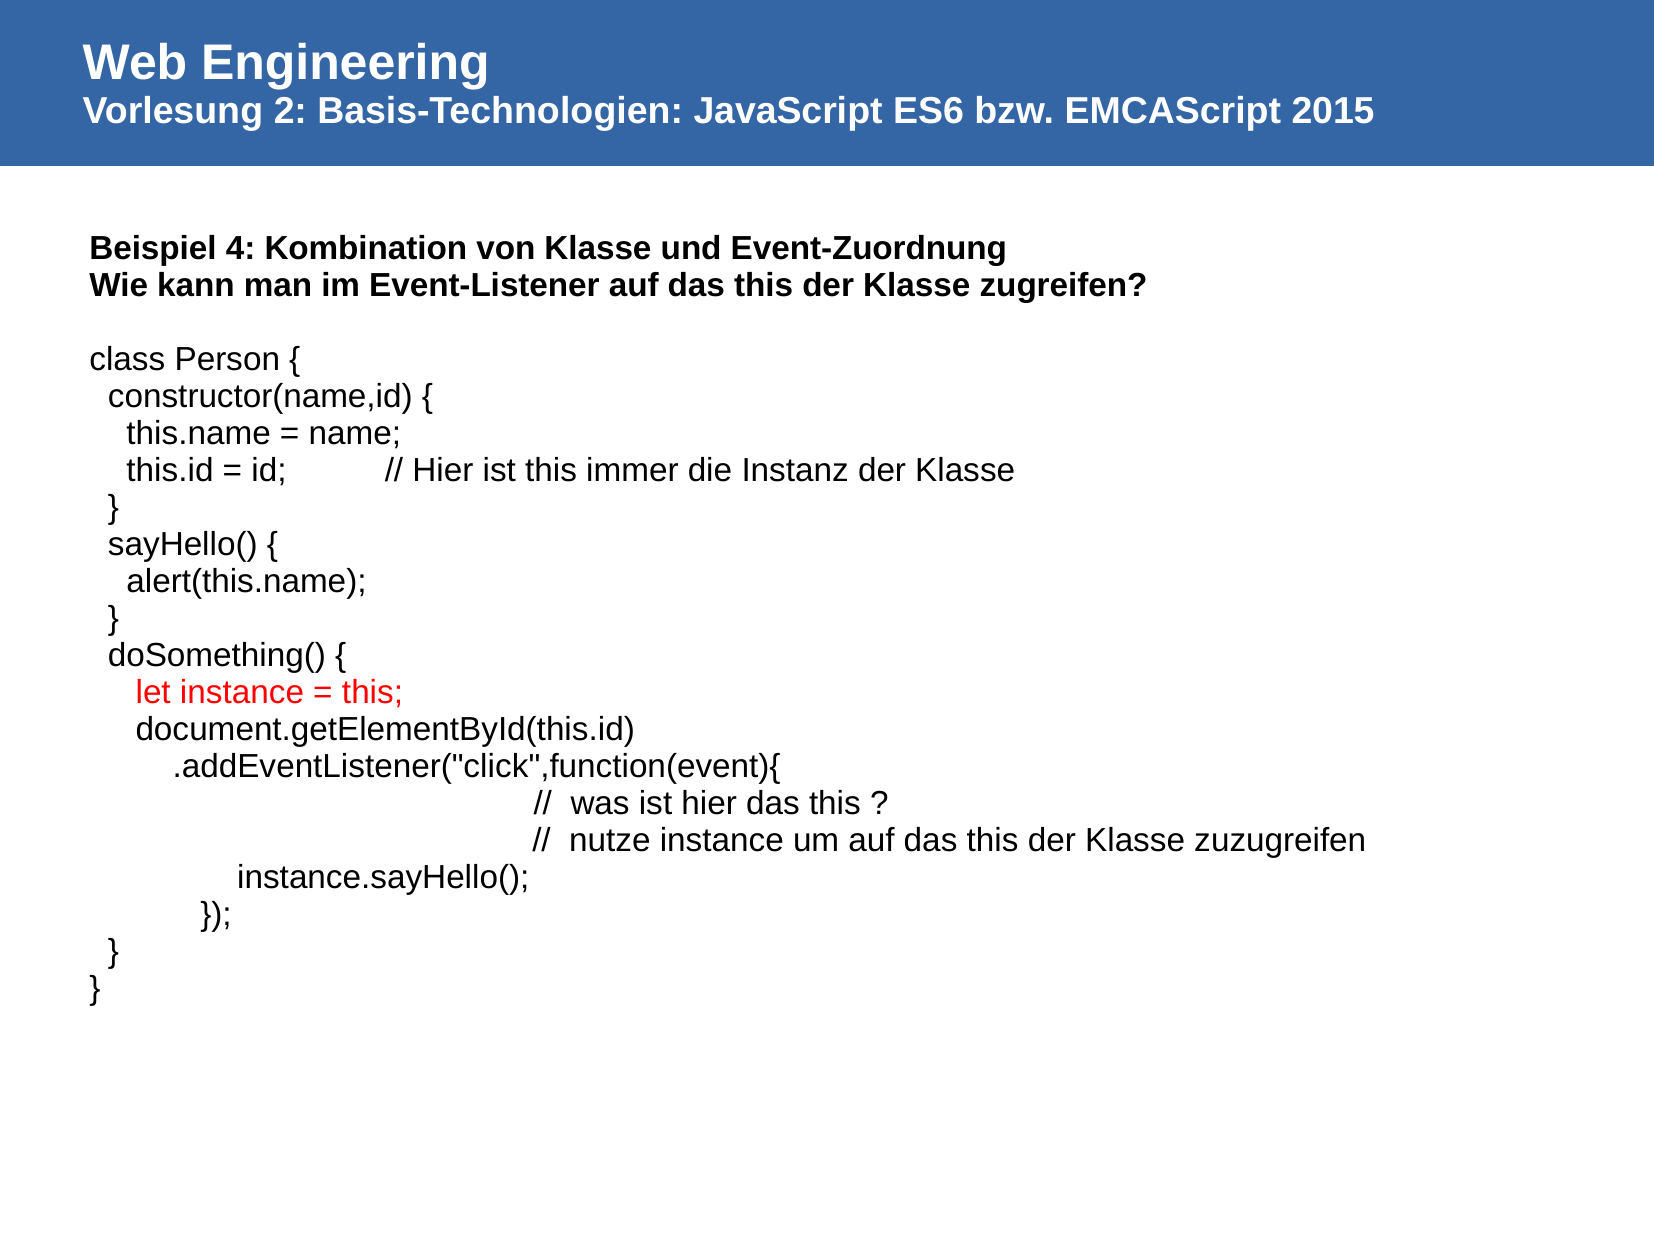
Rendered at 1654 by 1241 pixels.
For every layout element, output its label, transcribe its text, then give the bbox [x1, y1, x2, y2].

title Web Engineering Vorlesung 2: Basis-Technologien: JavaScript ES6 bzw. EMCAScript 2015 [82, 0, 1571, 166]
text_box Beispiel 4: Kombination von Klasse und Event-Zuordnung Wie kann man im Event-Listener auf das this der Klasse zugreifen? class Person { constructor(name,id) { this.name = name; this.id = id; // Hier ist this immer die Instanz der Klasse } sayHello() { alert(this.name); } doSomething() { let instance = this; document.getElementById(this.id) .addEventListener("click",function(event){ // was ist hier das this ? // nutze instance um auf das this der Klasse zuzugreifen instance.sayHello(); }); } } [74, 222, 1524, 1094]
